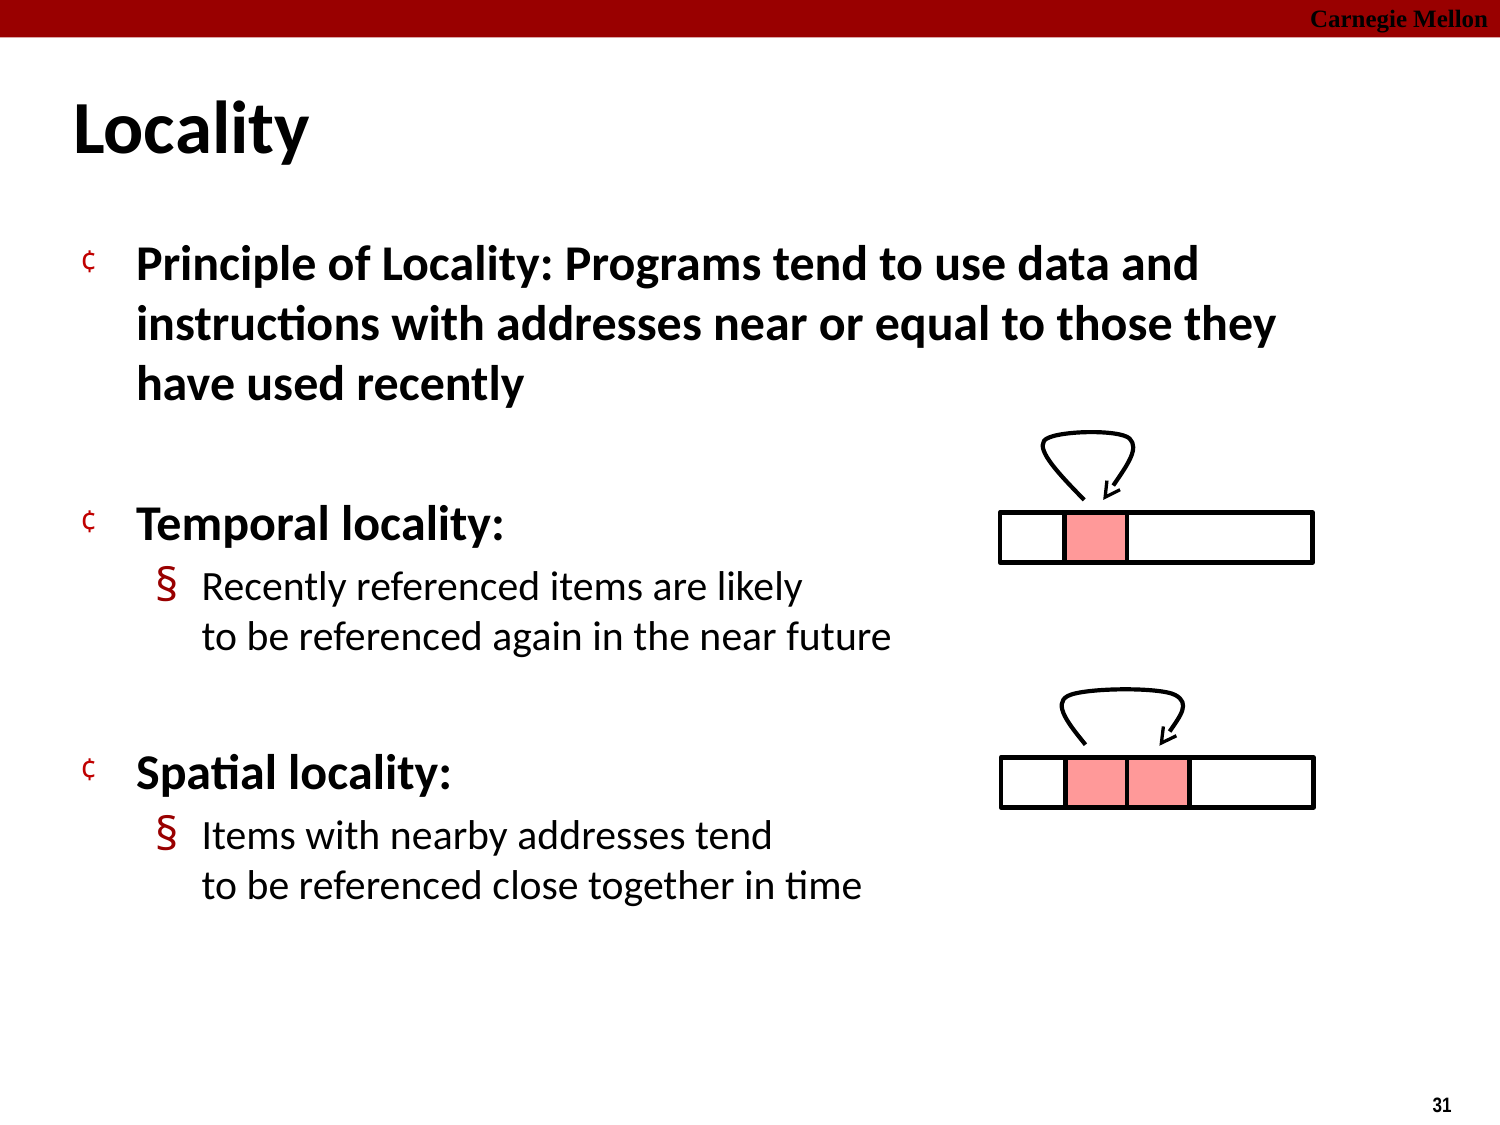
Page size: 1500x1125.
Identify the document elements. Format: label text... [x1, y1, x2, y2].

title Locality [58, 71, 1400, 197]
text_box [1000, 757, 1314, 808]
list Principle of Locality: Programs tend to use data and instructions with addresses near or equal to those they have used recently Temporal locality: Recently referenced items are likely to be referenced again in the near future Spatial locality: Items with nearby addresses tend to be referenced close together in time [65, 223, 1361, 1040]
text_box [999, 512, 1313, 563]
